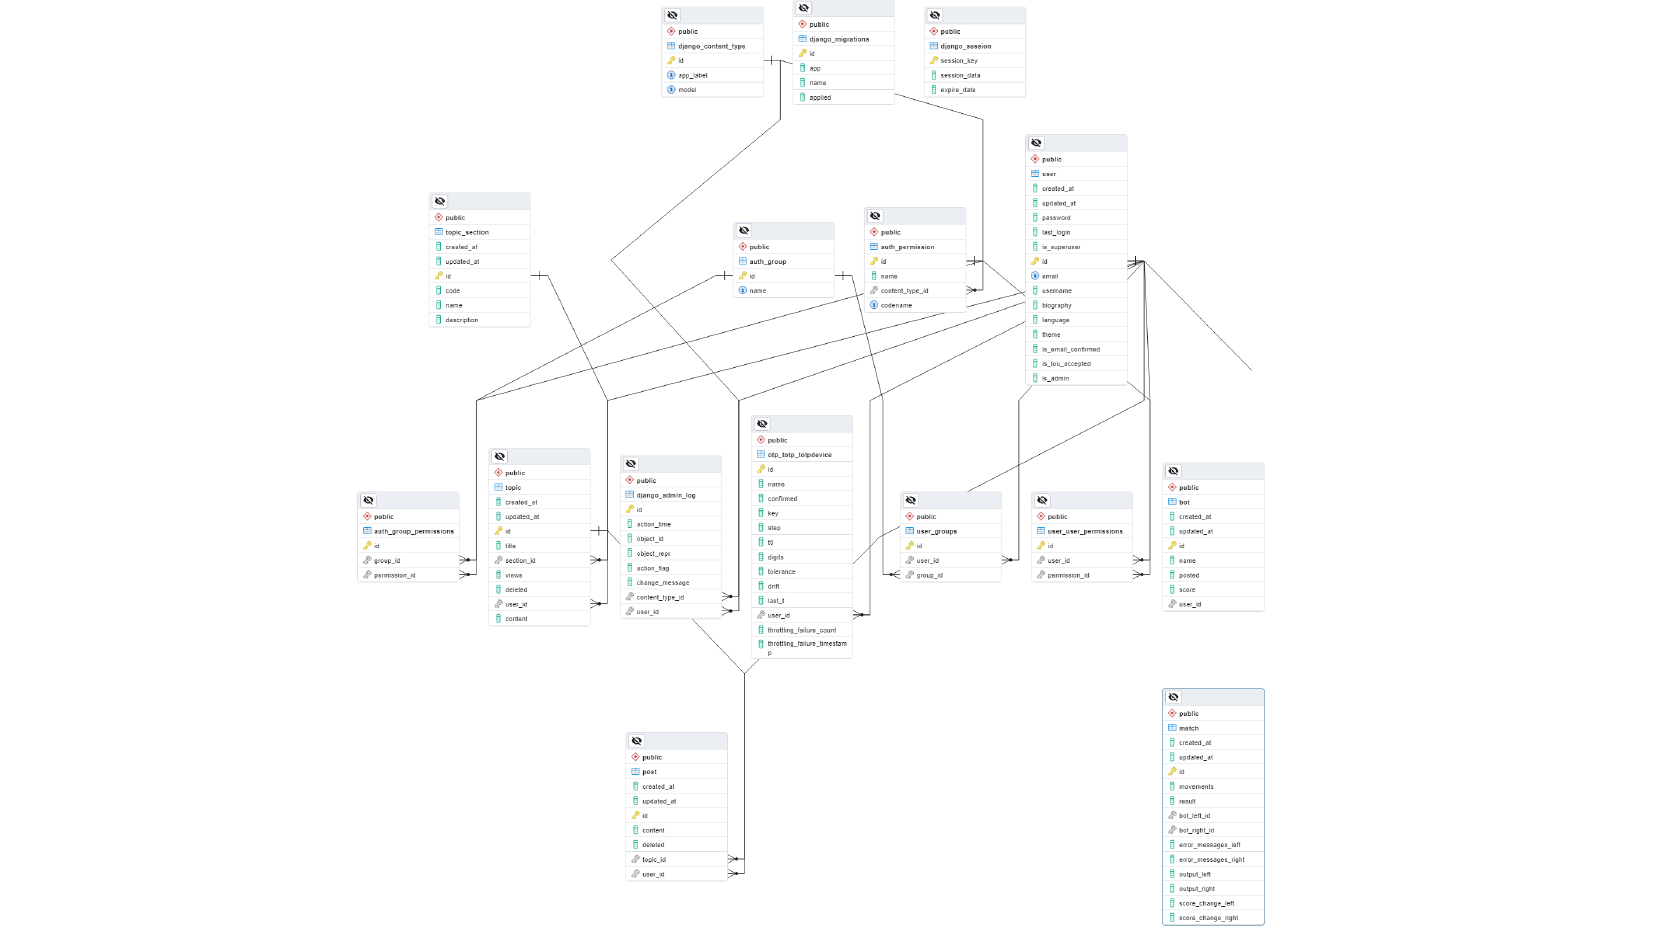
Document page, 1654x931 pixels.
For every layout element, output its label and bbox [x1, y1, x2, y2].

picture [357, 0, 1270, 931]
